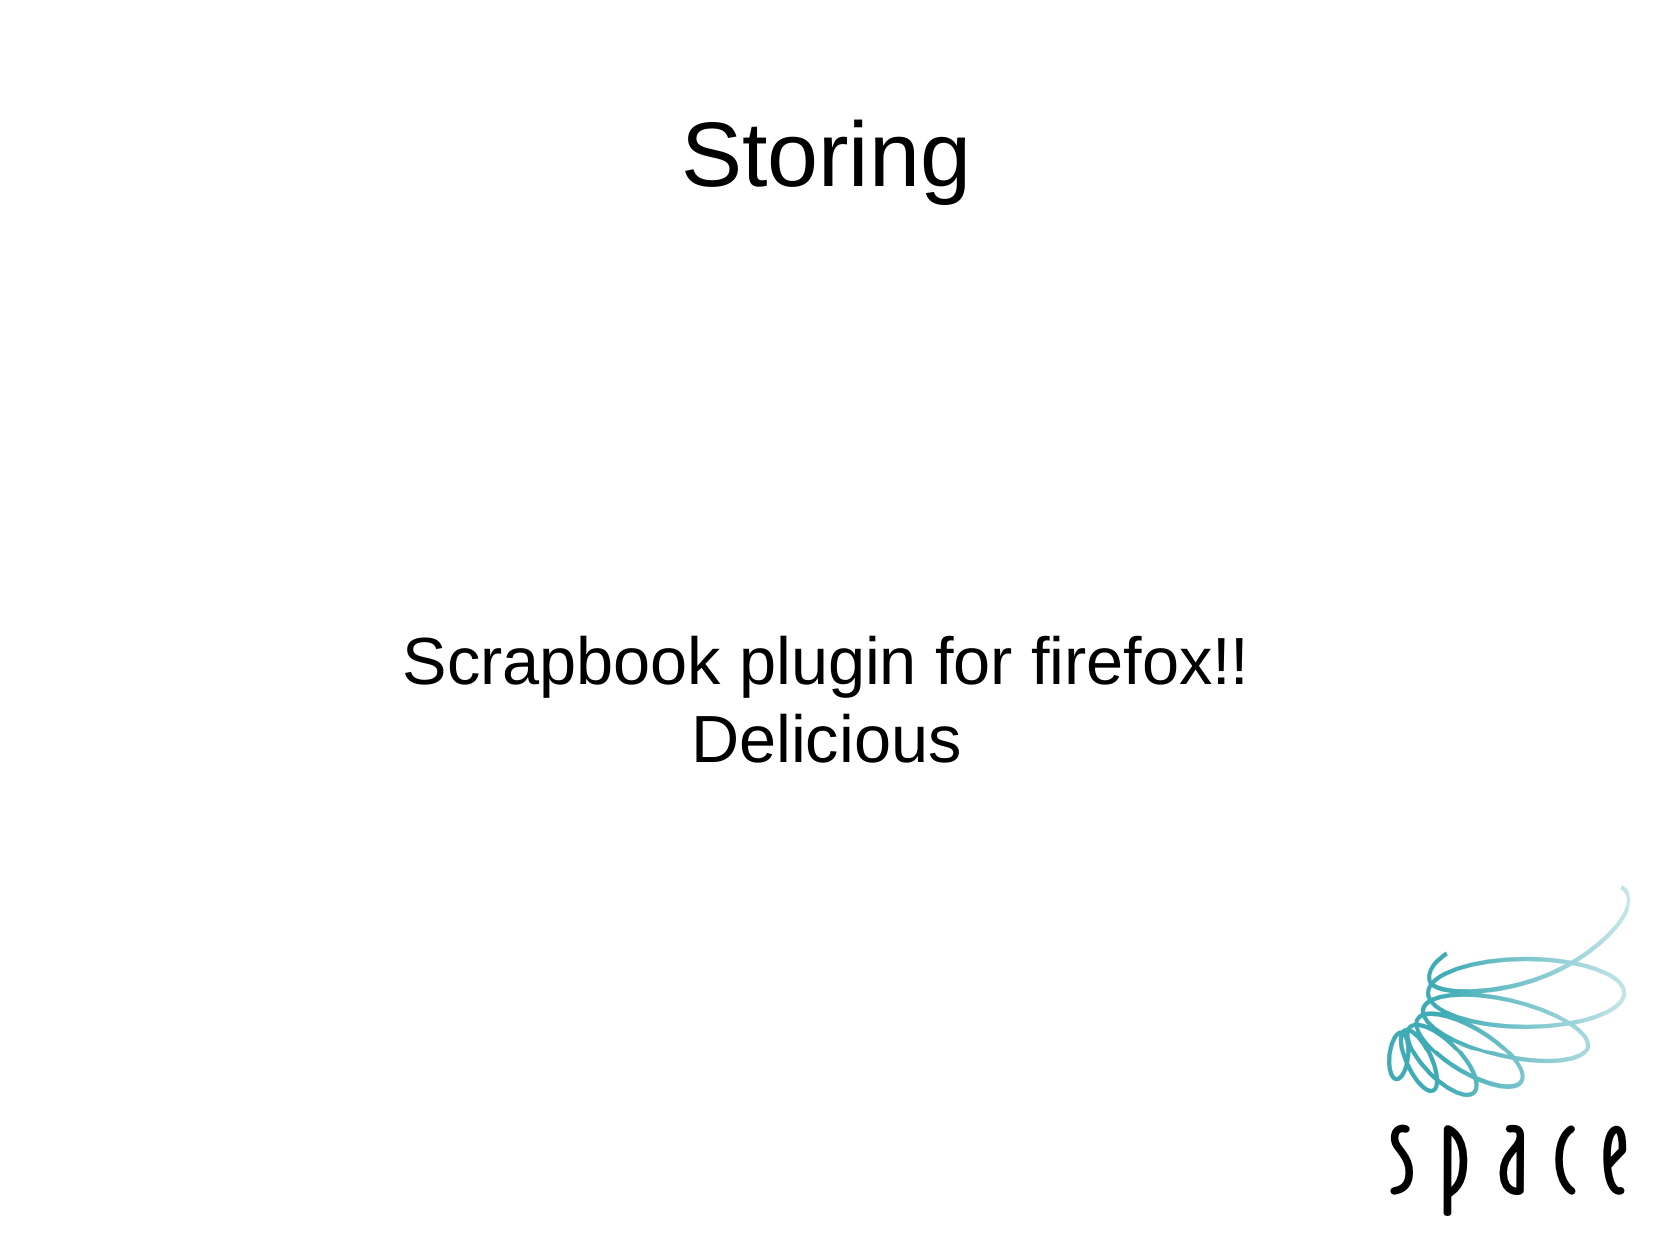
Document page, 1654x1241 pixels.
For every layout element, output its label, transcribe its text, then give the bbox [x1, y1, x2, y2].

title Storing [82, 49, 1571, 257]
subtitle Scrapbook plugin for firefox!! Delicious [82, 290, 1571, 1109]
picture [1387, 885, 1630, 1216]
